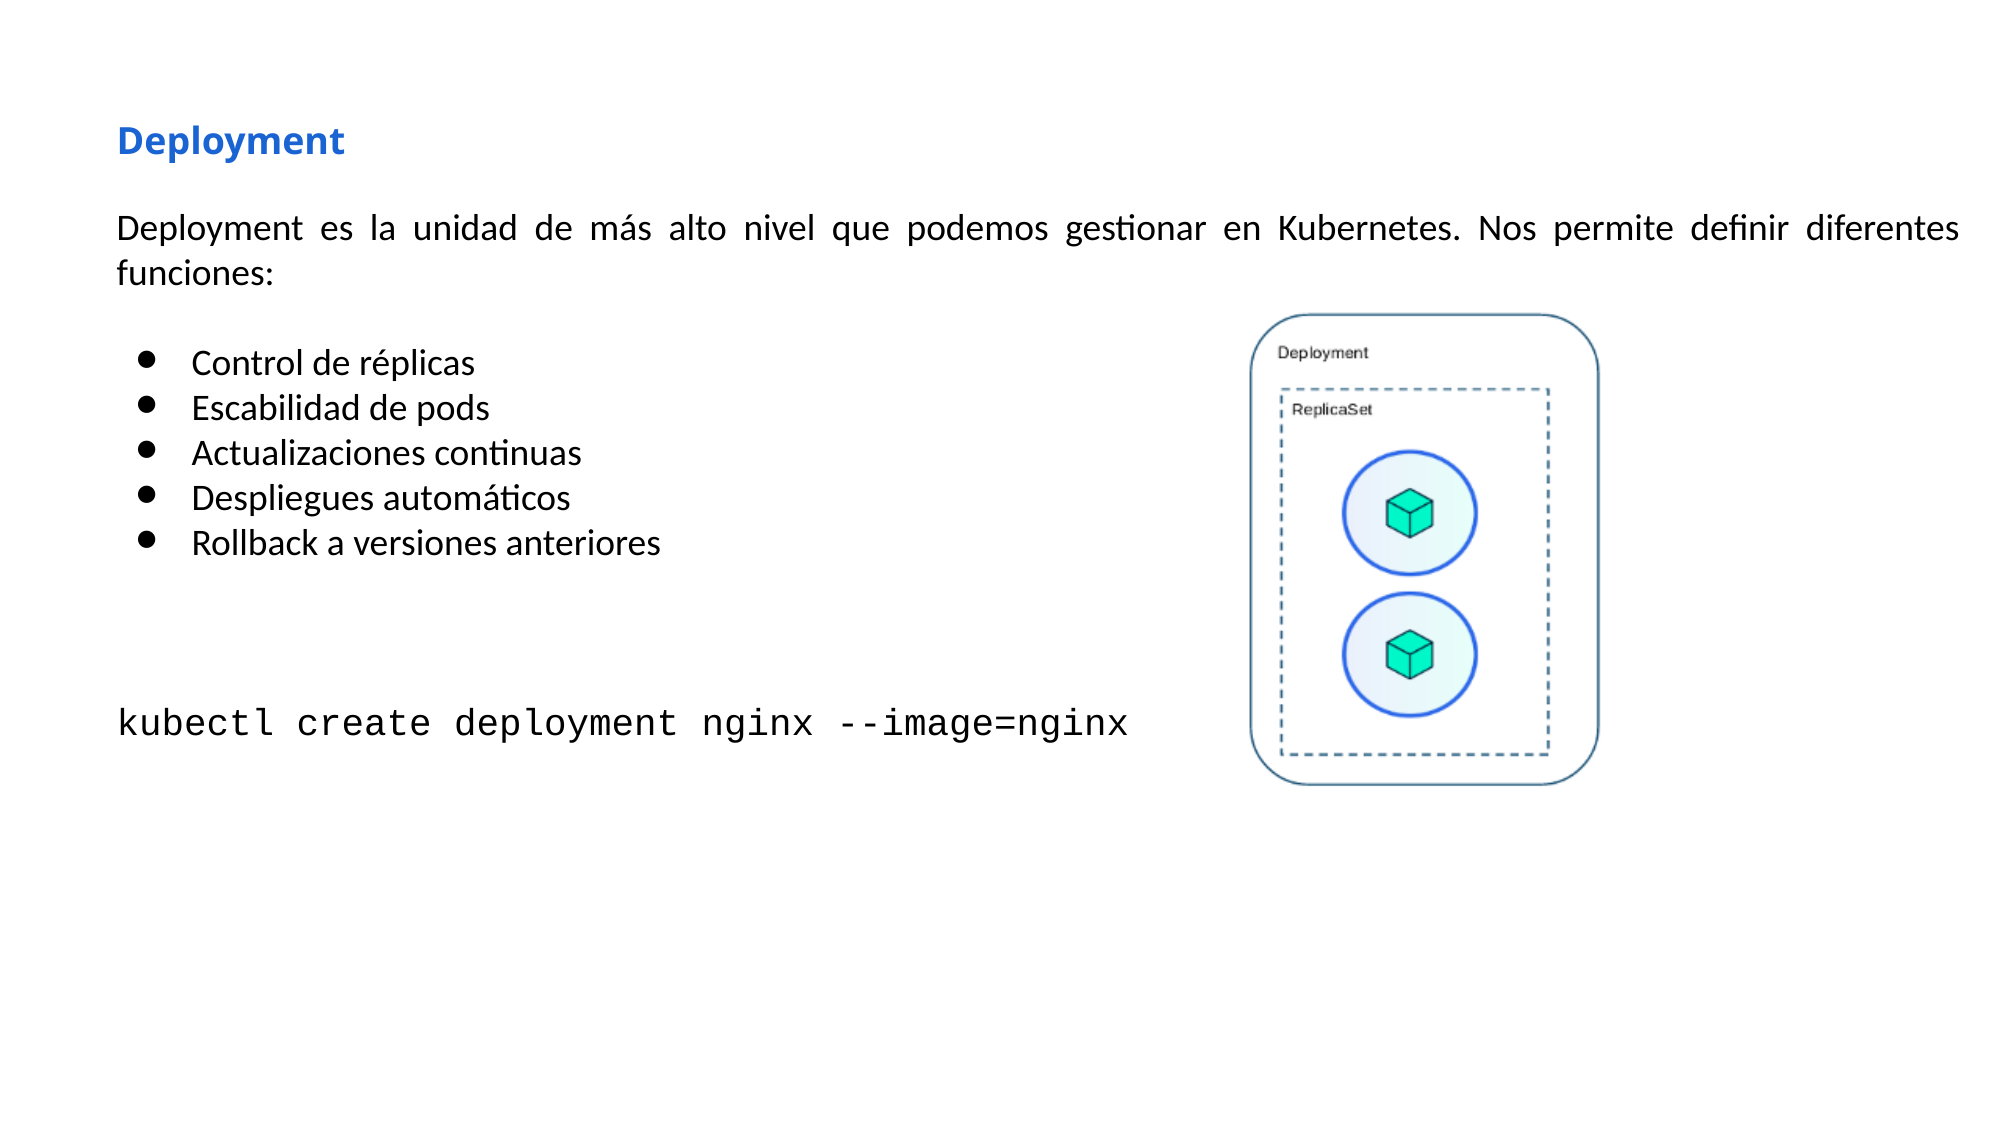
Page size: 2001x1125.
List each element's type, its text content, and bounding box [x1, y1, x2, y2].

text_box Deployment [101, 110, 912, 170]
picture [1228, 288, 1619, 808]
text_box Deployment es la unidad de más alto nivel que podemos gestionar en Kubernetes. Nos permite definir diferentes funciones: Control de réplicas Escabilidad de pods Actualizaciones continuas Despliegues automáticos Rollback a versiones anteriores kubectl create deployment nginx --image=nginx [101, 195, 1977, 901]
